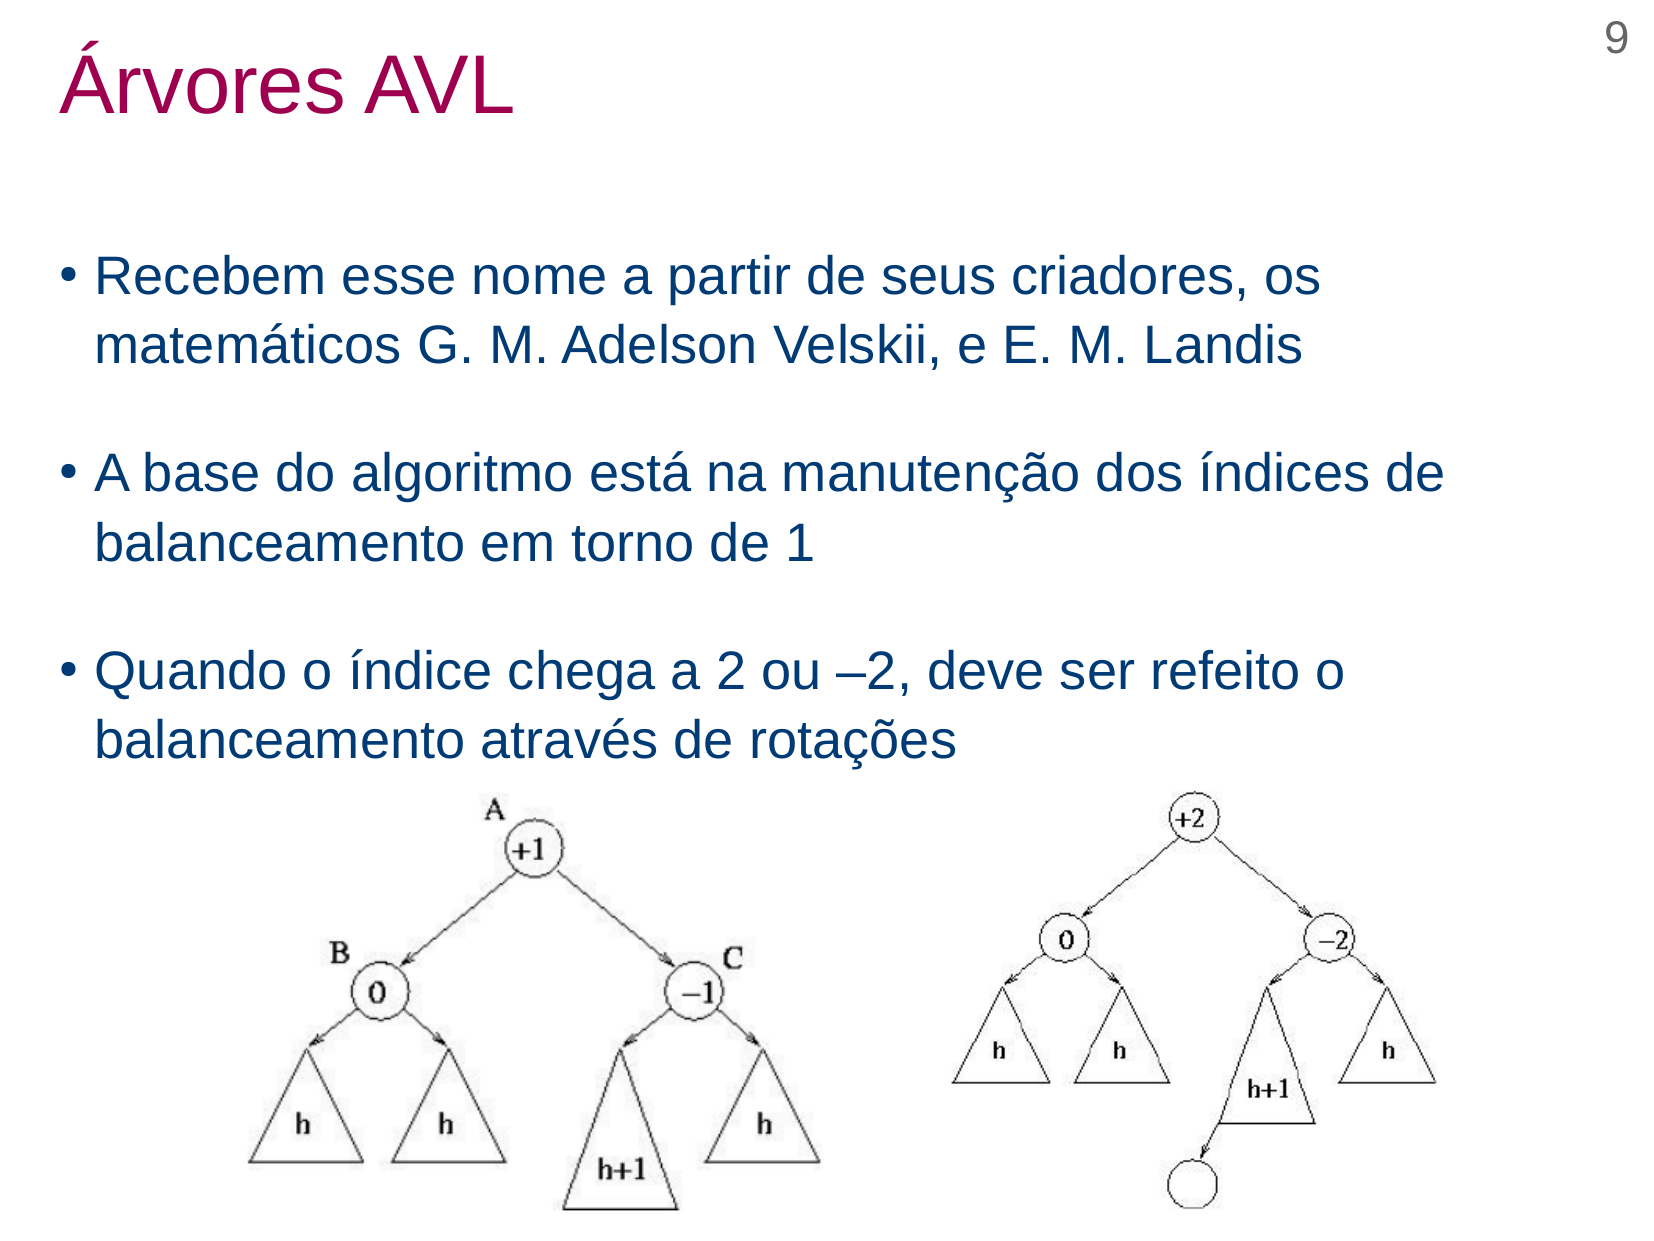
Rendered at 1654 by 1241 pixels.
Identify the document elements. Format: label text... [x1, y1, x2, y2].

picture [242, 785, 1446, 1220]
list Recebem esse nome a partir de seus criadores, os matemáticos G. M. Adelson ­Velskii, e E. M. Landis A base do algoritmo está na manutenção dos índices de balanceamento em torno de 1 Quando o índice chega a 2 ou –2, deve ser refeito o balanceamento através de rotações [59, 236, 1595, 1211]
title Árvores AVL [59, 29, 1595, 148]
